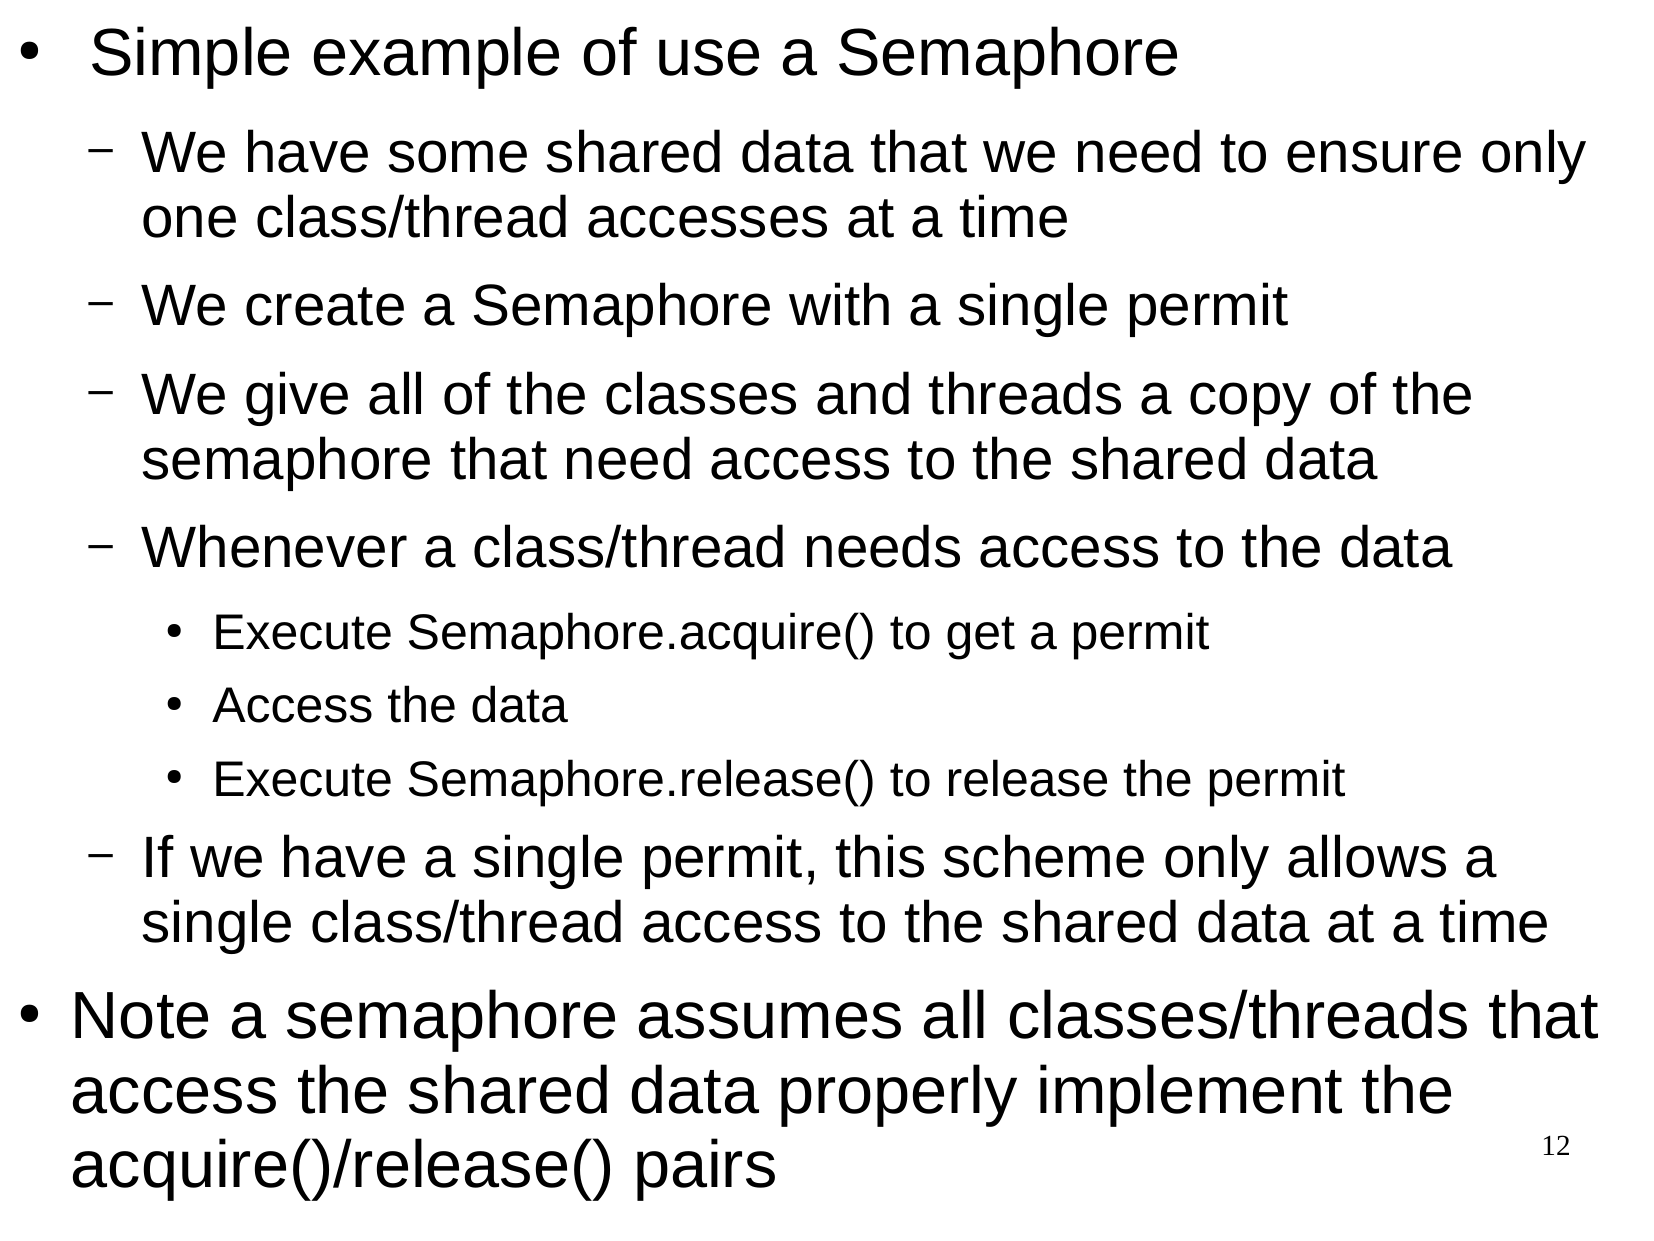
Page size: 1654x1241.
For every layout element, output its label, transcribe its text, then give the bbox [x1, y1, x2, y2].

list Simple example of use a Semaphore We have some shared data that we need to ensure only one class/thread accesses at a time We create a Semaphore with a single permit We give all of the classes and threads a copy of the semaphore that need access to the shared data Whenever a class/thread needs access to the data Execute Semaphore.acquire() to get a permit Access the data Execute Semaphore.release() to release the permit If we have a single permit, this scheme only allows a single class/thread access to the shared data at a time Note a semaphore assumes all classes/threads that access the shared data properly implement the acquire()/release() pairs [0, 15, 1654, 1239]
